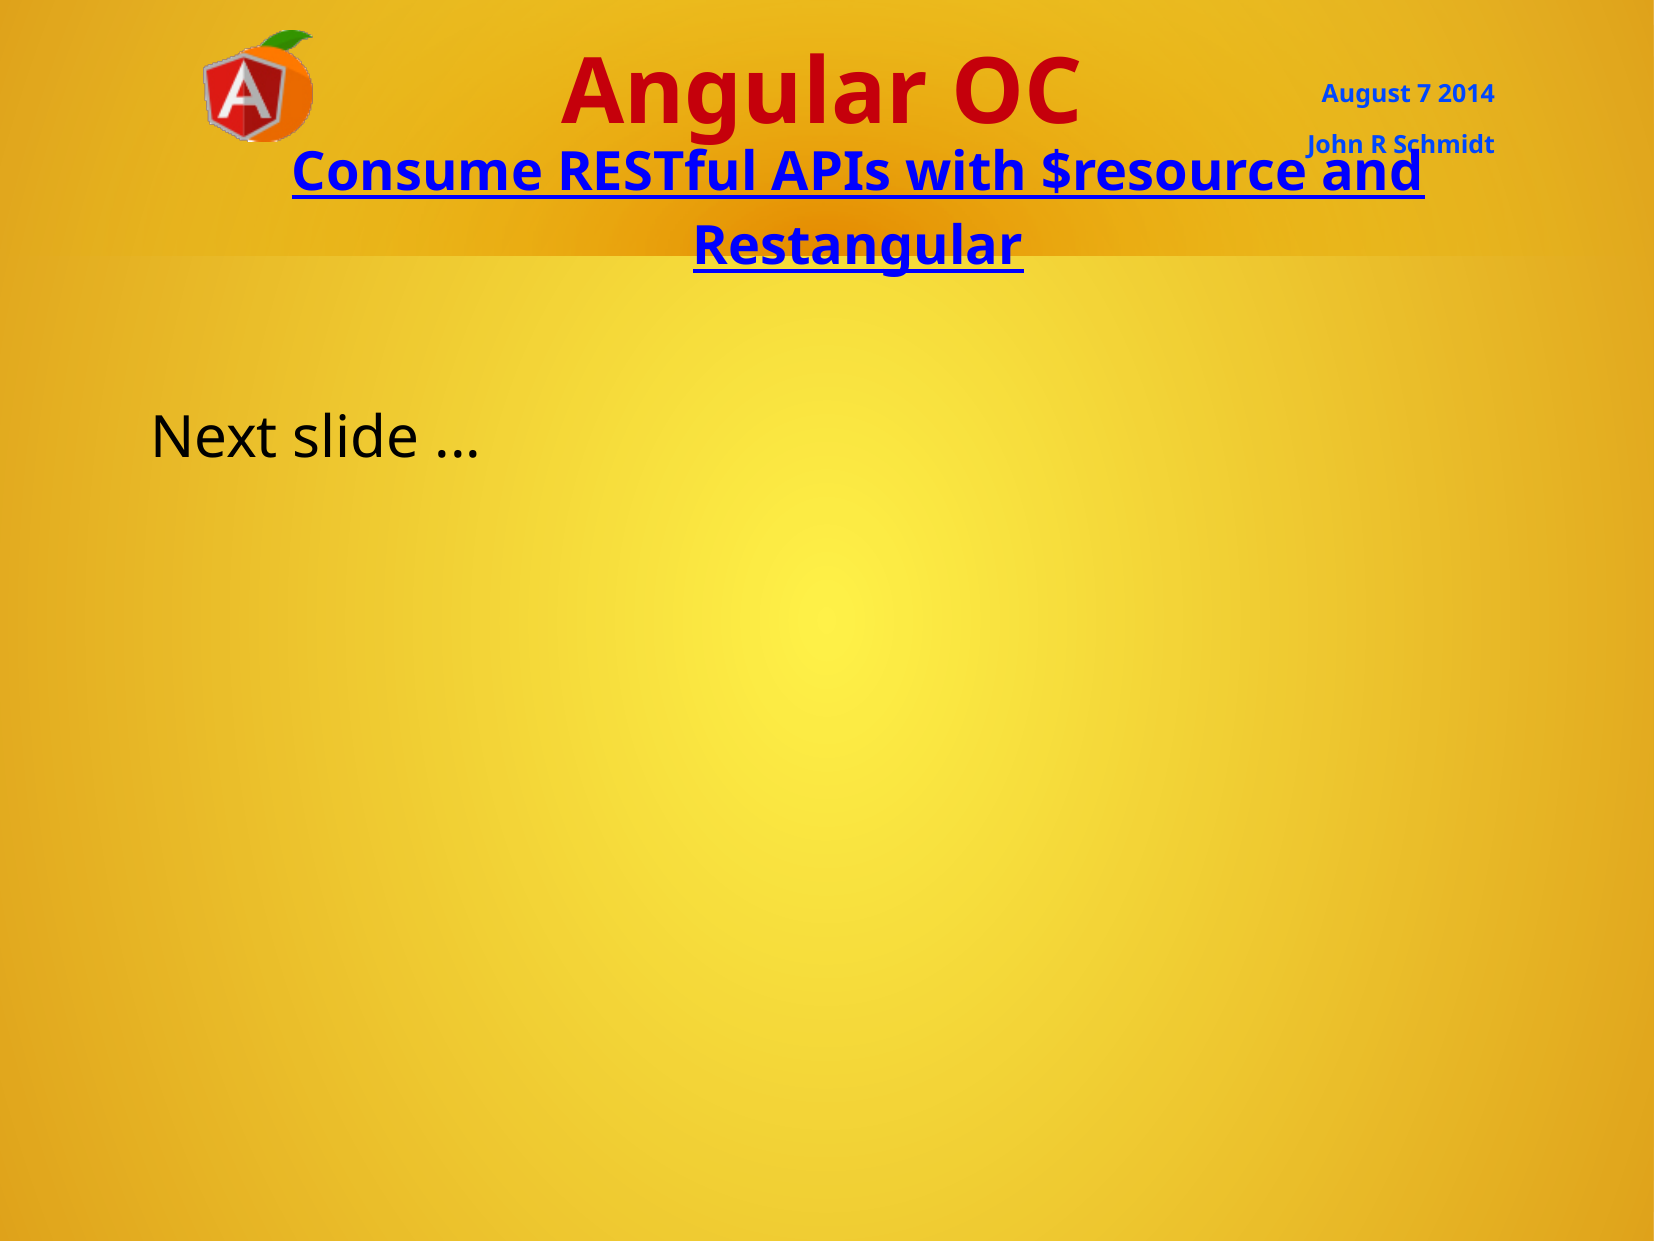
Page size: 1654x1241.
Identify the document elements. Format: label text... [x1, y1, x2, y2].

title Angular OC [560, 34, 1086, 142]
picture [202, 30, 316, 142]
text_box Consume RESTful APIs with $resource and Restangular [150, 175, 1567, 239]
text_box August 7 2014 John R Schmidt [1260, 51, 1510, 172]
subtitle Next slide ... [150, 374, 1579, 496]
